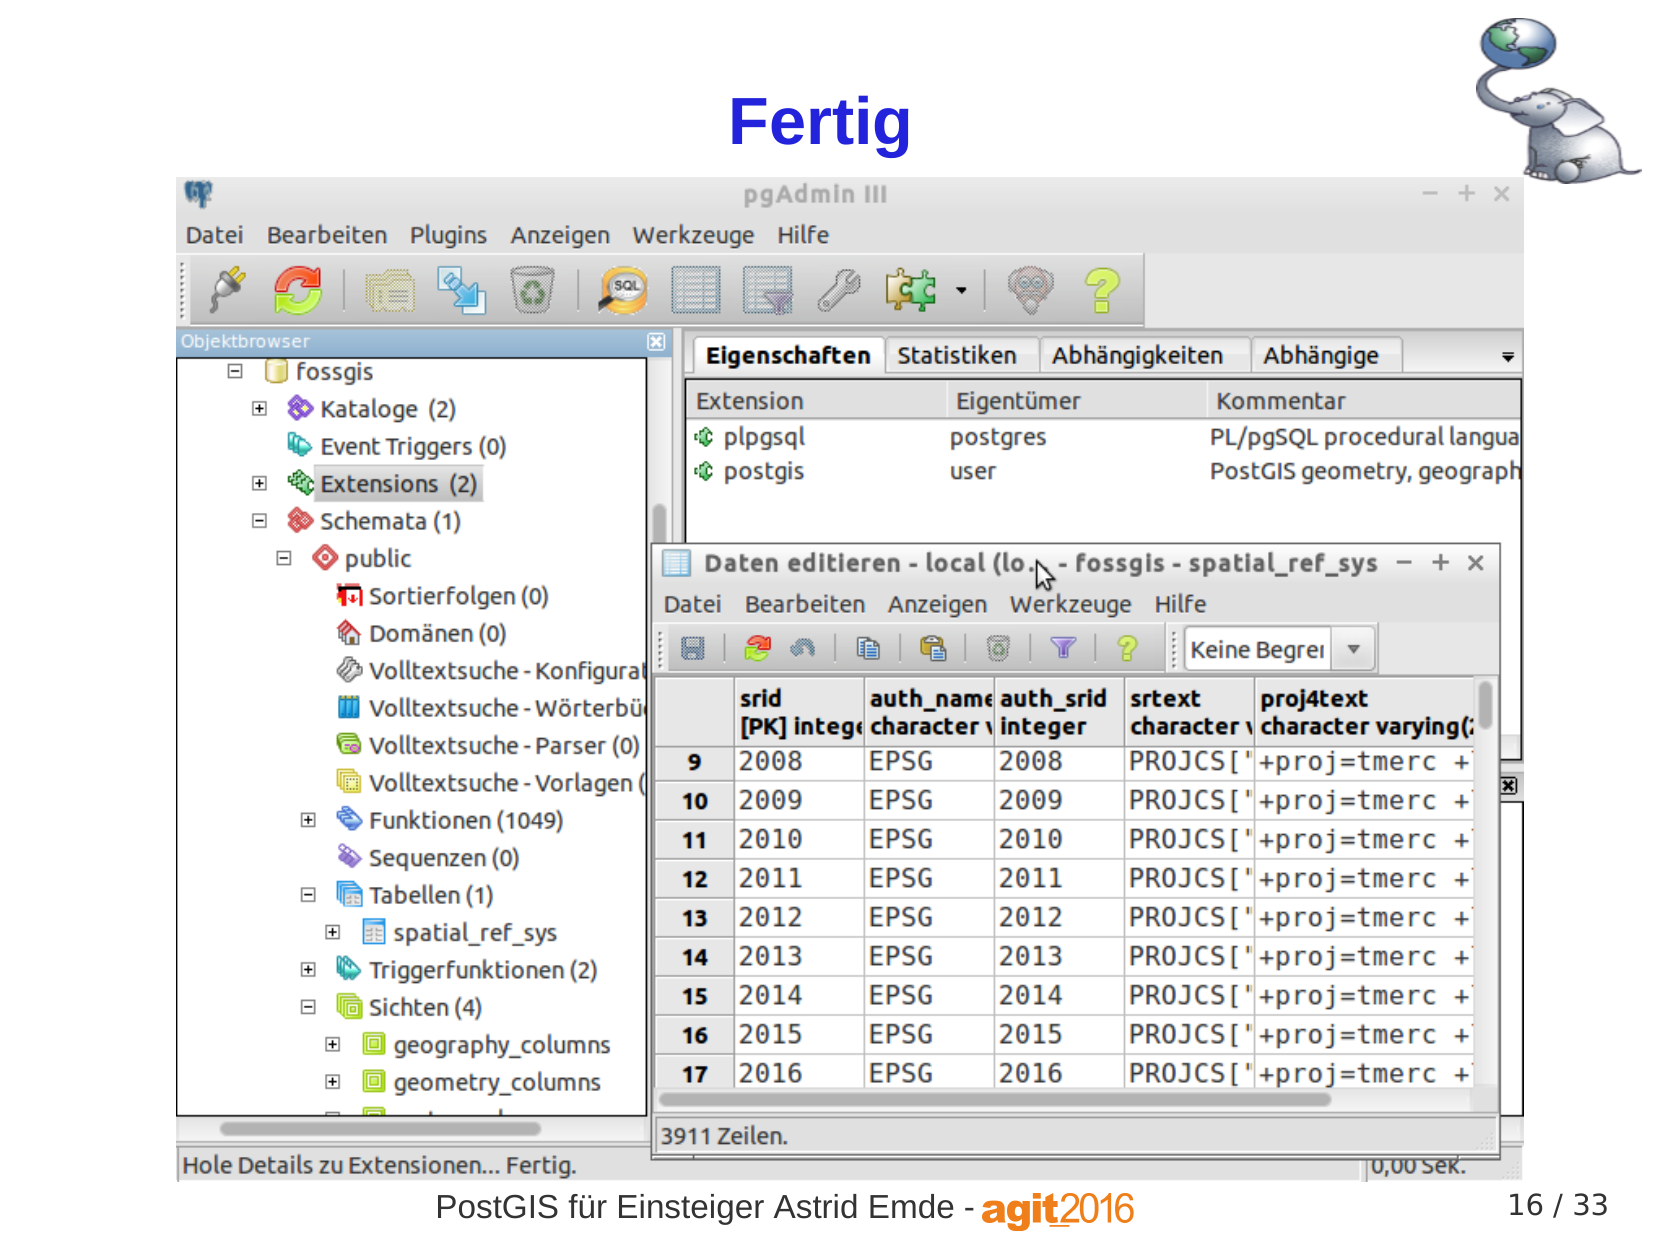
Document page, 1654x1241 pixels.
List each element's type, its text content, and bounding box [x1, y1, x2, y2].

title Fertig [76, 47, 1565, 195]
picture [1476, 18, 1642, 184]
picture [981, 1192, 1135, 1232]
picture [176, 177, 1524, 1182]
